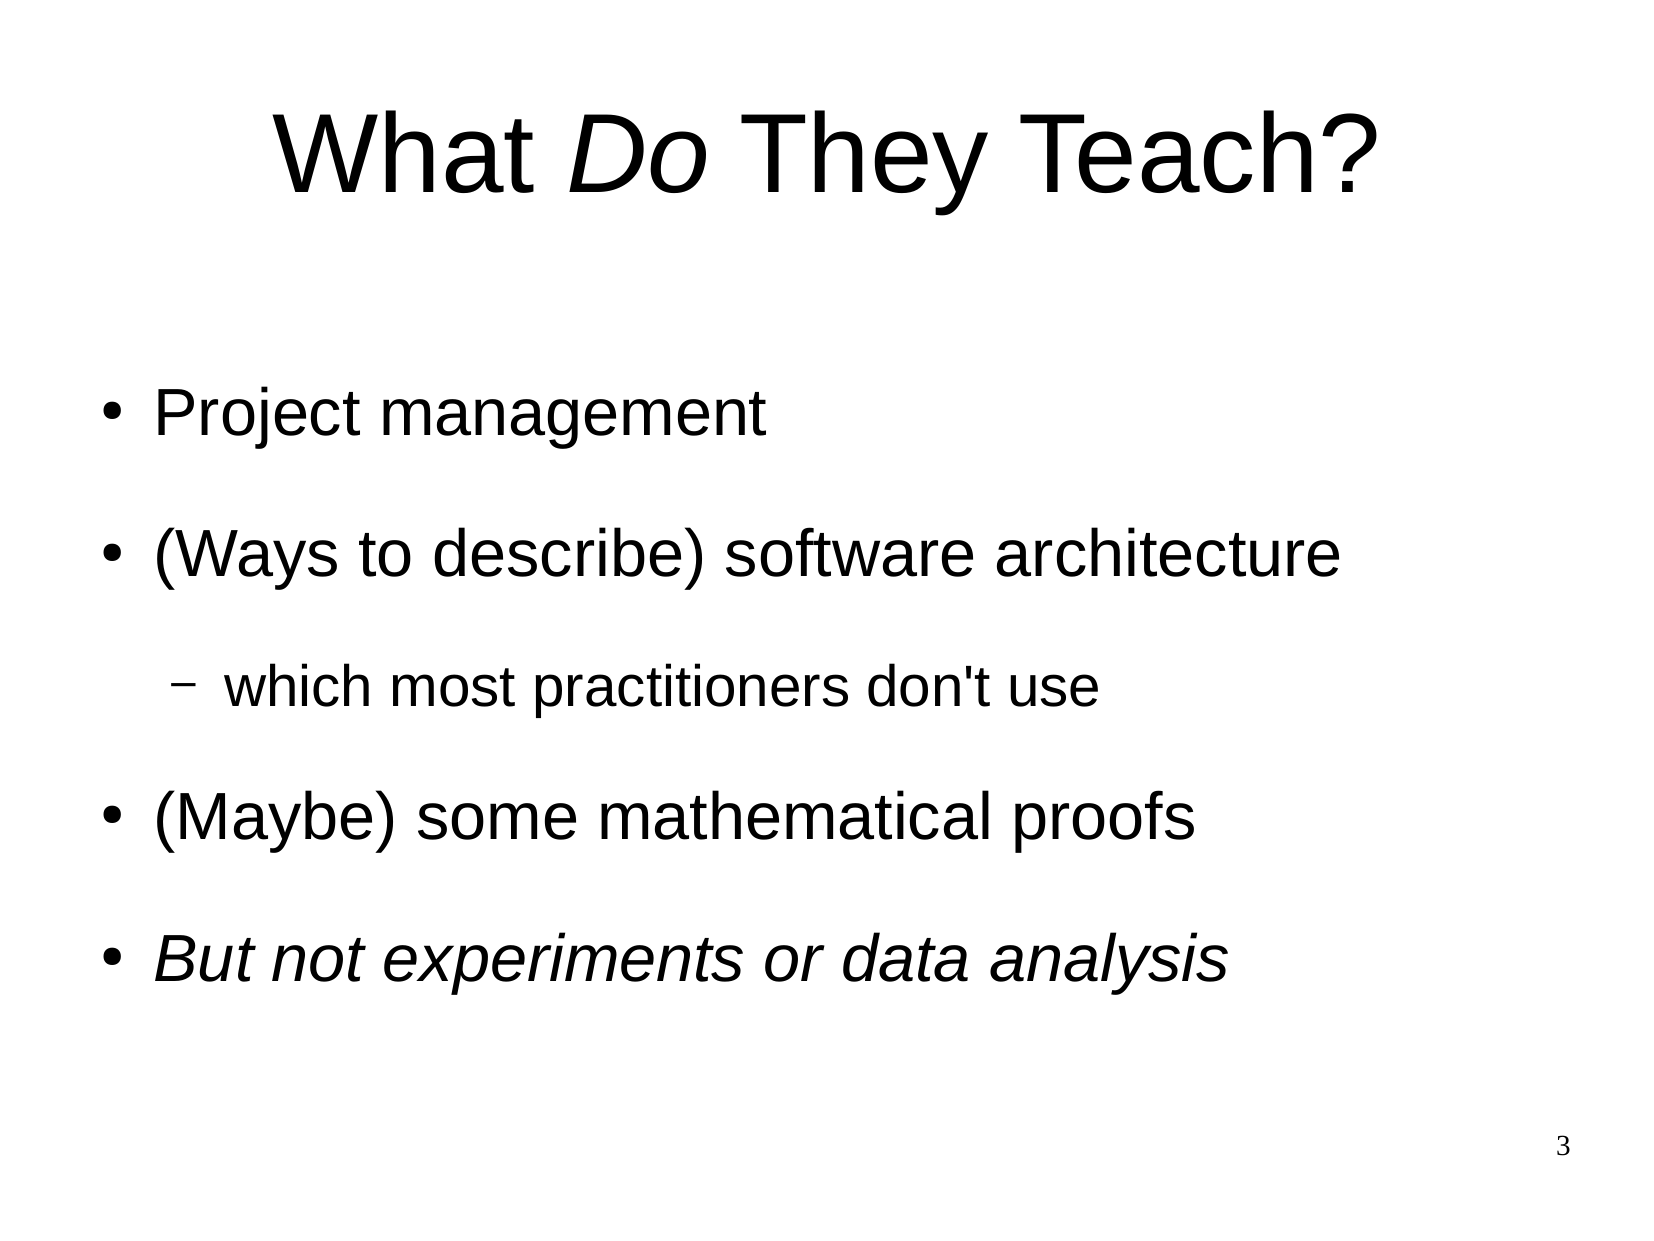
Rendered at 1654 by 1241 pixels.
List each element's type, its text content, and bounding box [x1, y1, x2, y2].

title What Do They Teach? [82, 49, 1571, 257]
list Project management (Ways to describe) software architecture which most practitioners don't use (Maybe) some mathematical proofs But not experiments or data analysis [82, 337, 1538, 1057]
